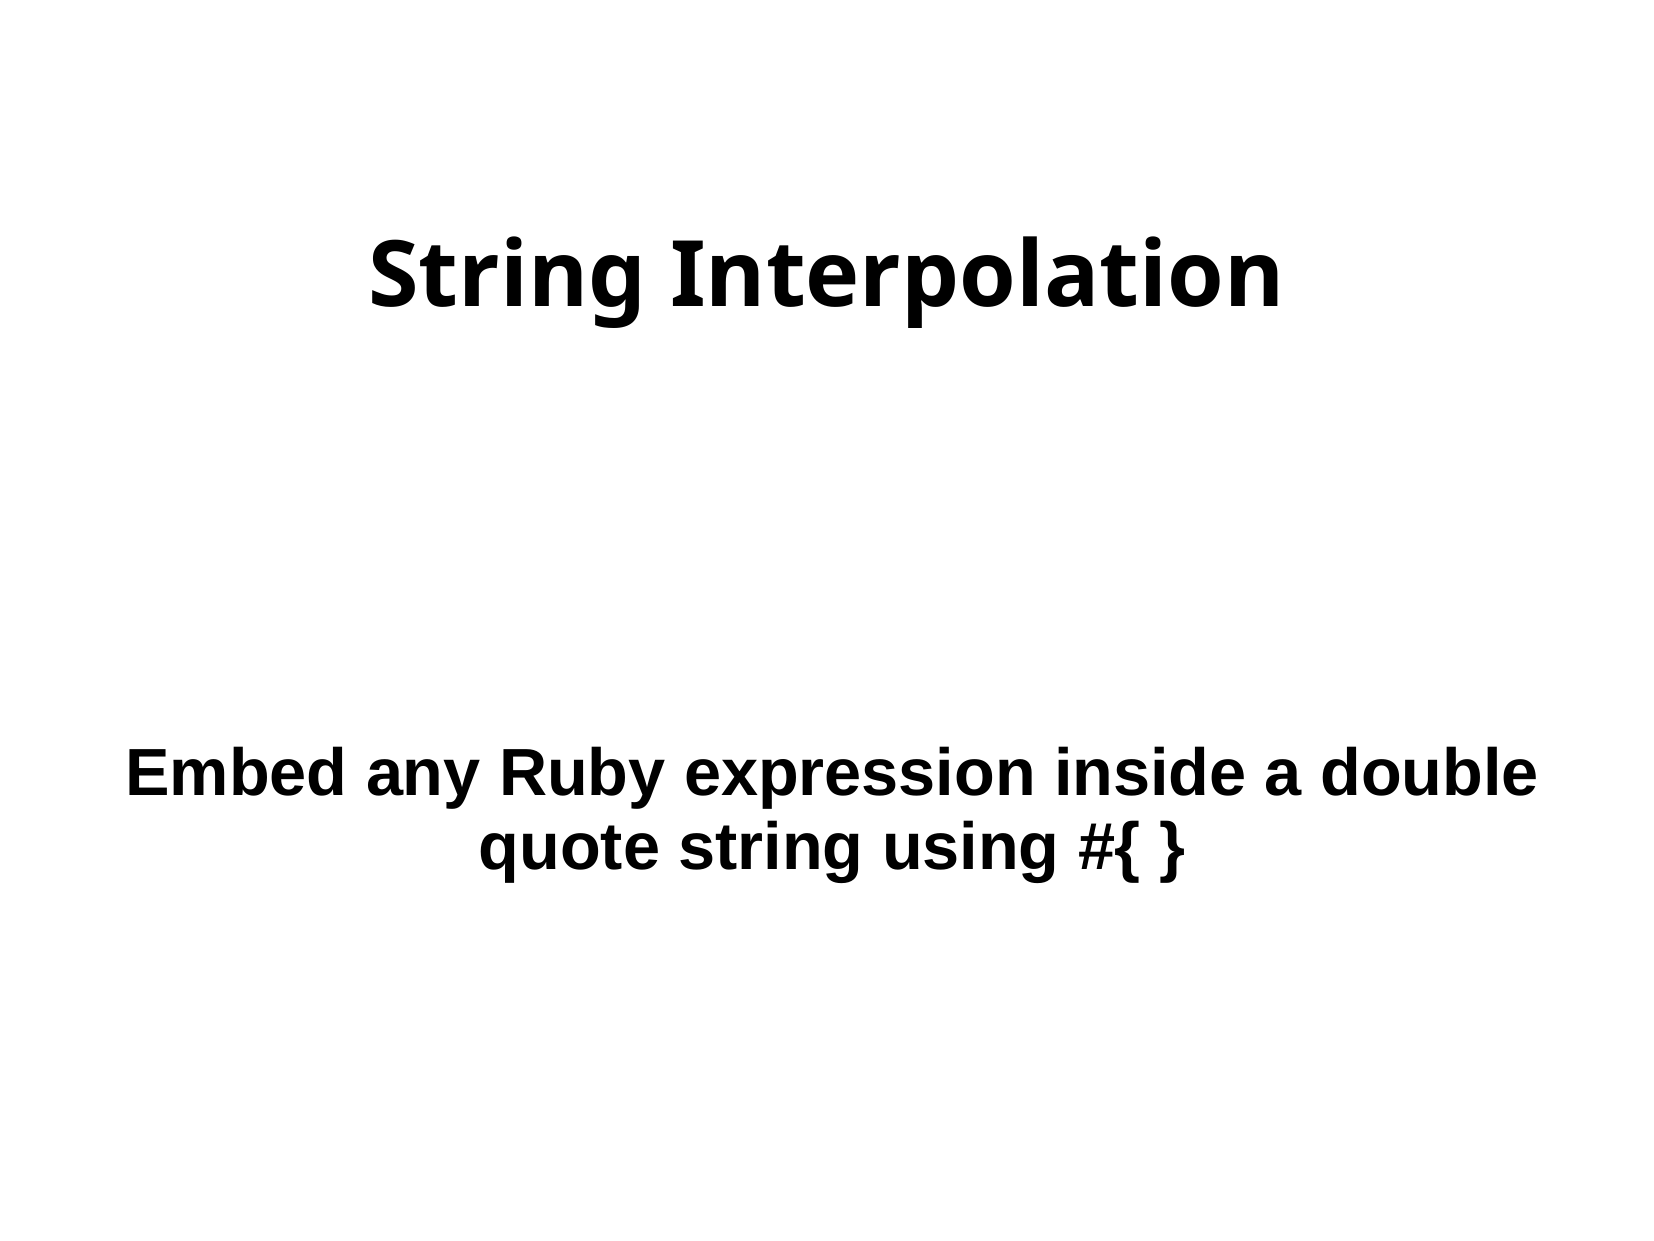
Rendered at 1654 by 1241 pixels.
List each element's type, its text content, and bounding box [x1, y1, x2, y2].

title String Interpolation [82, 167, 1571, 375]
subtitle Embed any Ruby expression inside a double quote string using #{ } [88, 449, 1577, 1169]
